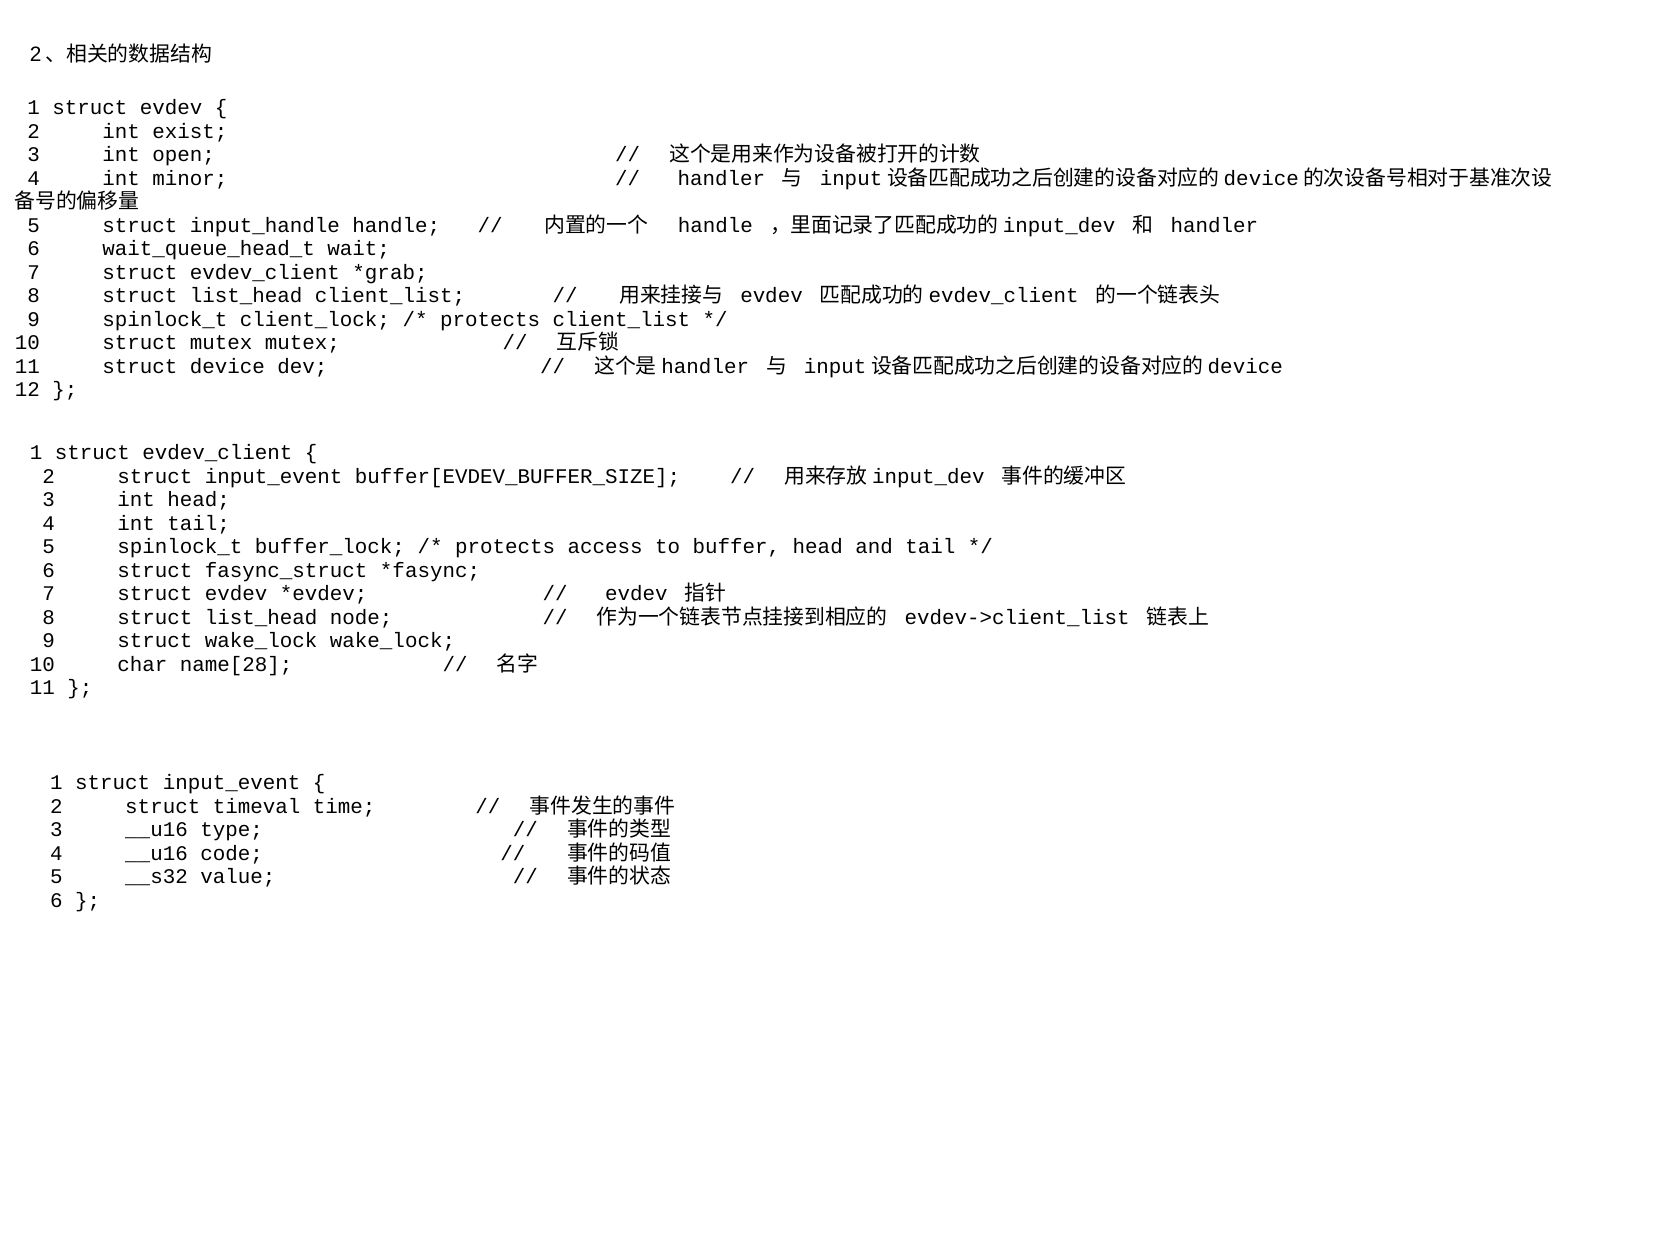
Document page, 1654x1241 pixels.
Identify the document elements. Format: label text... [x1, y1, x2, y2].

text_box 1 struct evdev { 2 int exist; 3 int open; // 这个是用来作为设备被打开的计数 4 int minor; // handler 与 input设备匹配成功之后创建的设备对应的device的次设备号相对于基准次设备号的偏移量 5 struct input_handle handle; // 内置的一个 handle ，里面记录了匹配成功的input_dev 和 handler 6 wait_queue_head_t wait; 7 struct evdev_client *grab; 8 struct list_head client_list; // 用来挂接与 evdev 匹配成功的evdev_client 的一个链表头 9 spinlock_t client_lock; /* protects client_list */ 10 struct mutex mutex; // 互斥锁 11 struct device dev; // 这个是handler 与 input设备匹配成功之后创建的设备对应的device 12 }; [0, 90, 1576, 421]
text_box 2、相关的数据结构 [15, 30, 227, 76]
text_box 1 struct input_event { 2 struct timeval time; // 事件发生的事件 3 __u16 type; // 事件的类型 4 __u16 code; // 事件的码值 5 __s32 value; // 事件的状态 6 }; [35, 765, 691, 921]
text_box 1 struct evdev_client { 2 struct input_event buffer[EVDEV_BUFFER_SIZE]; // 用来存放input_dev 事件的缓冲区 3 int head; 4 int tail; 5 spinlock_t buffer_lock; /* protects access to buffer, head and tail */ 6 struct fasync_struct *fasync; 7 struct evdev *evdev; // evdev 指针 8 struct list_head node; // 作为一个链表节点挂接到相应的 evdev->client_list 链表上 9 struct wake_lock wake_lock; 10 char name[28]; // 名字 11 }; [15, 435, 1224, 709]
